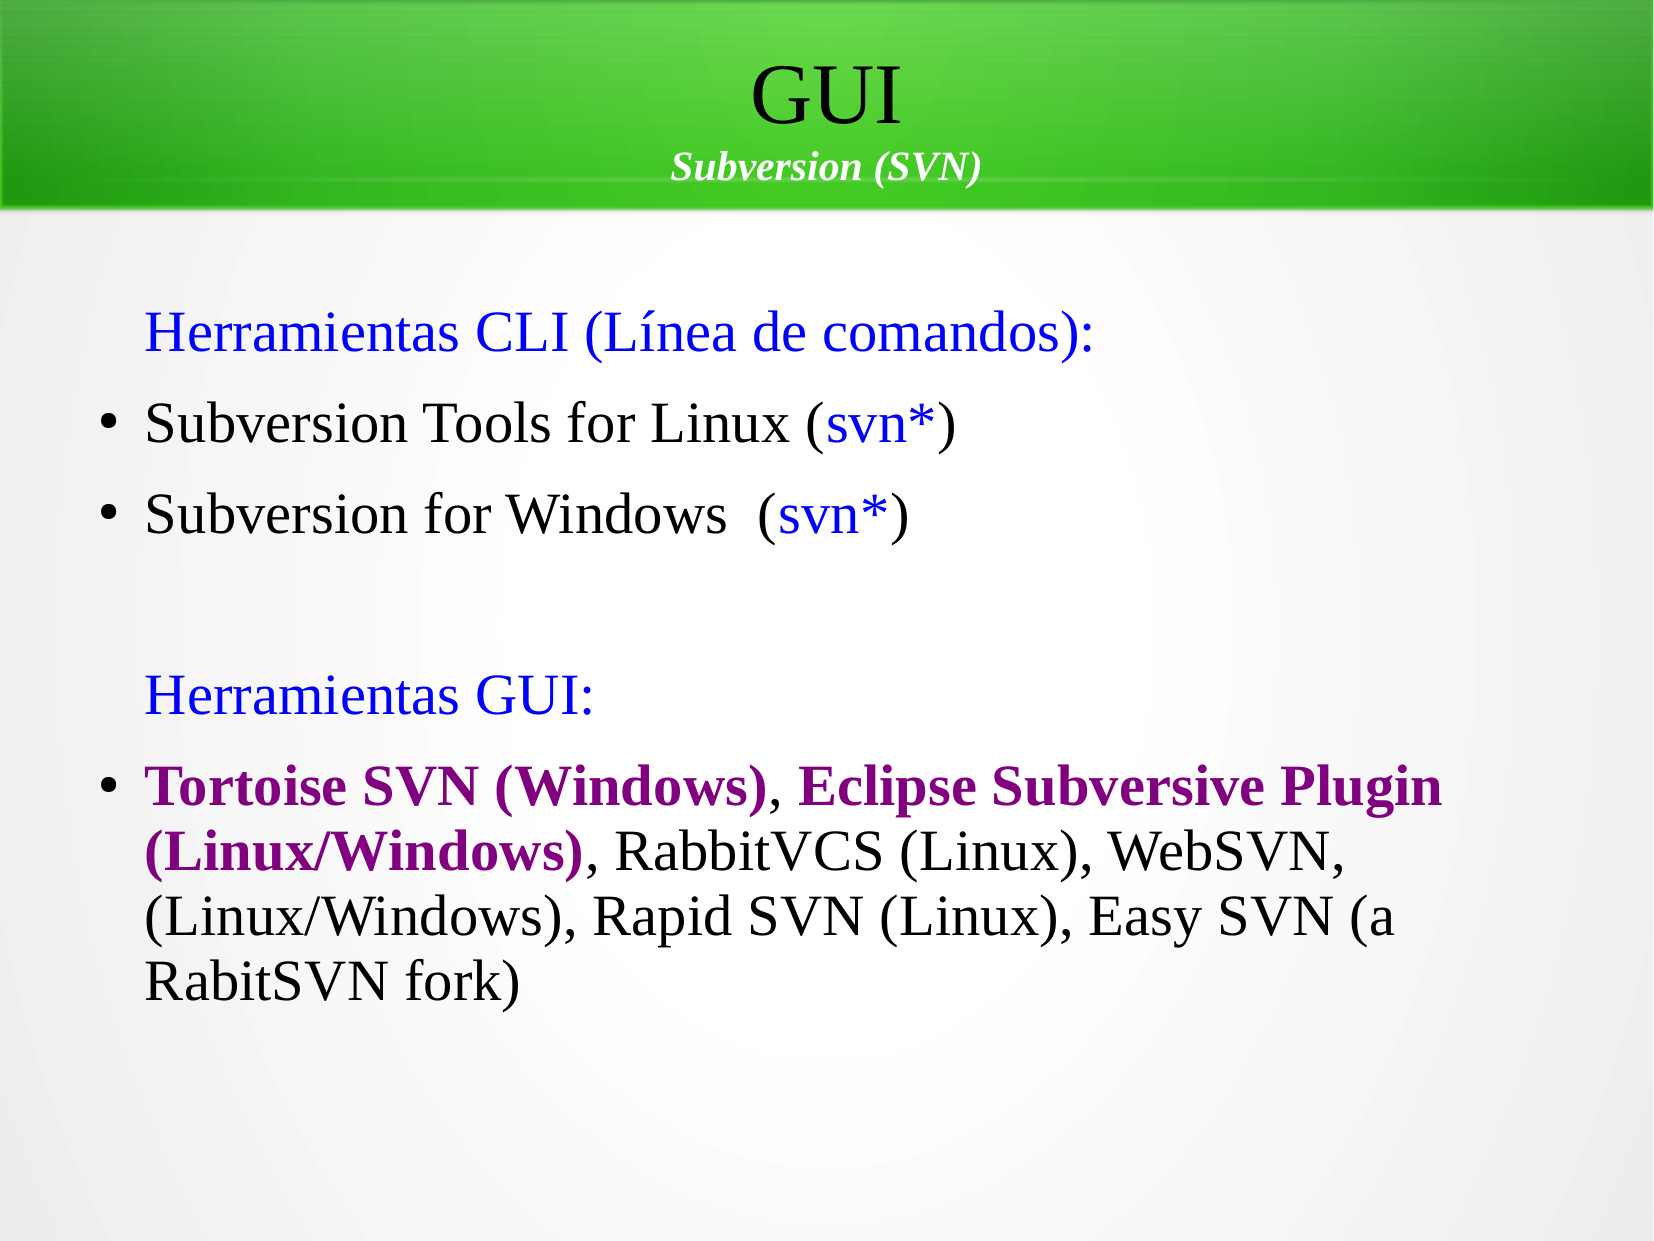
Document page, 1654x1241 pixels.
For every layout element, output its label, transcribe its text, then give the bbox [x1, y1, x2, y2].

picture [0, 0, 1654, 1241]
title GUI Subversion (SVN) [82, 46, 1571, 190]
list Herramientas CLI (Línea de comandos): Subversion Tools for Linux (svn*) Subversion for Windows (svn*) Herramientas GUI: Tortoise SVN (Windows), Eclipse Subversive Plugin (Linux/Windows), RabbitVCS (Linux), WebSVN, (Linux/Windows), Rapid SVN (Linux), Easy SVN (a RabitSVN fork) [82, 299, 1571, 1019]
